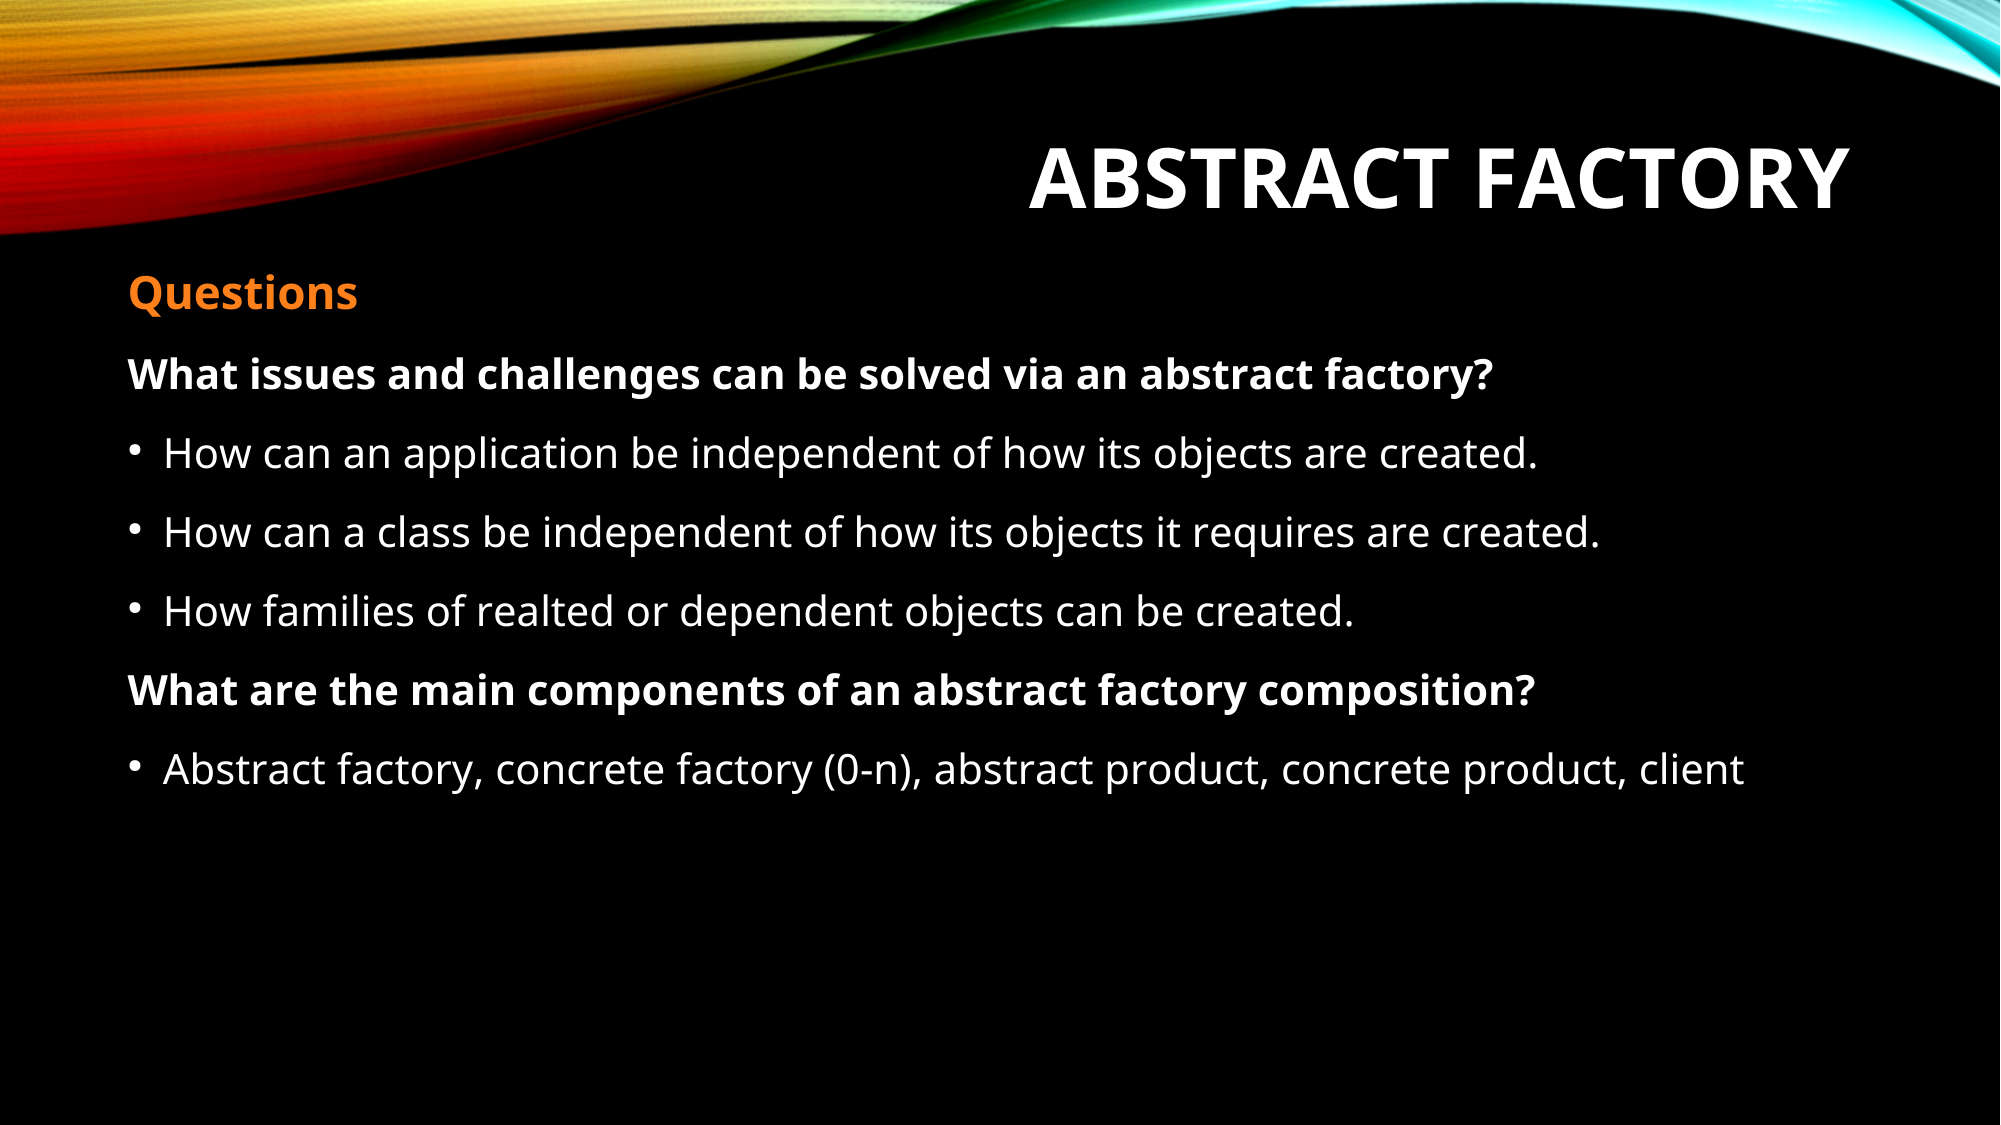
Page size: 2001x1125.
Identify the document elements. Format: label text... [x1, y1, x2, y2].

title ABSTRACT FACTORY [474, 125, 1888, 266]
picture [0, 0, 2001, 237]
list Questions What issues and challenges can be solved via an abstract factory? How can an application be independent of how its objects are created. How can a class be independent of how its objects it requires are created. How families of realted or dependent objects can be created. What are the main components of an abstract factory composition? Abstract factory, concrete factory (0-n), abstract product, concrete product, client [112, 266, 1966, 1081]
